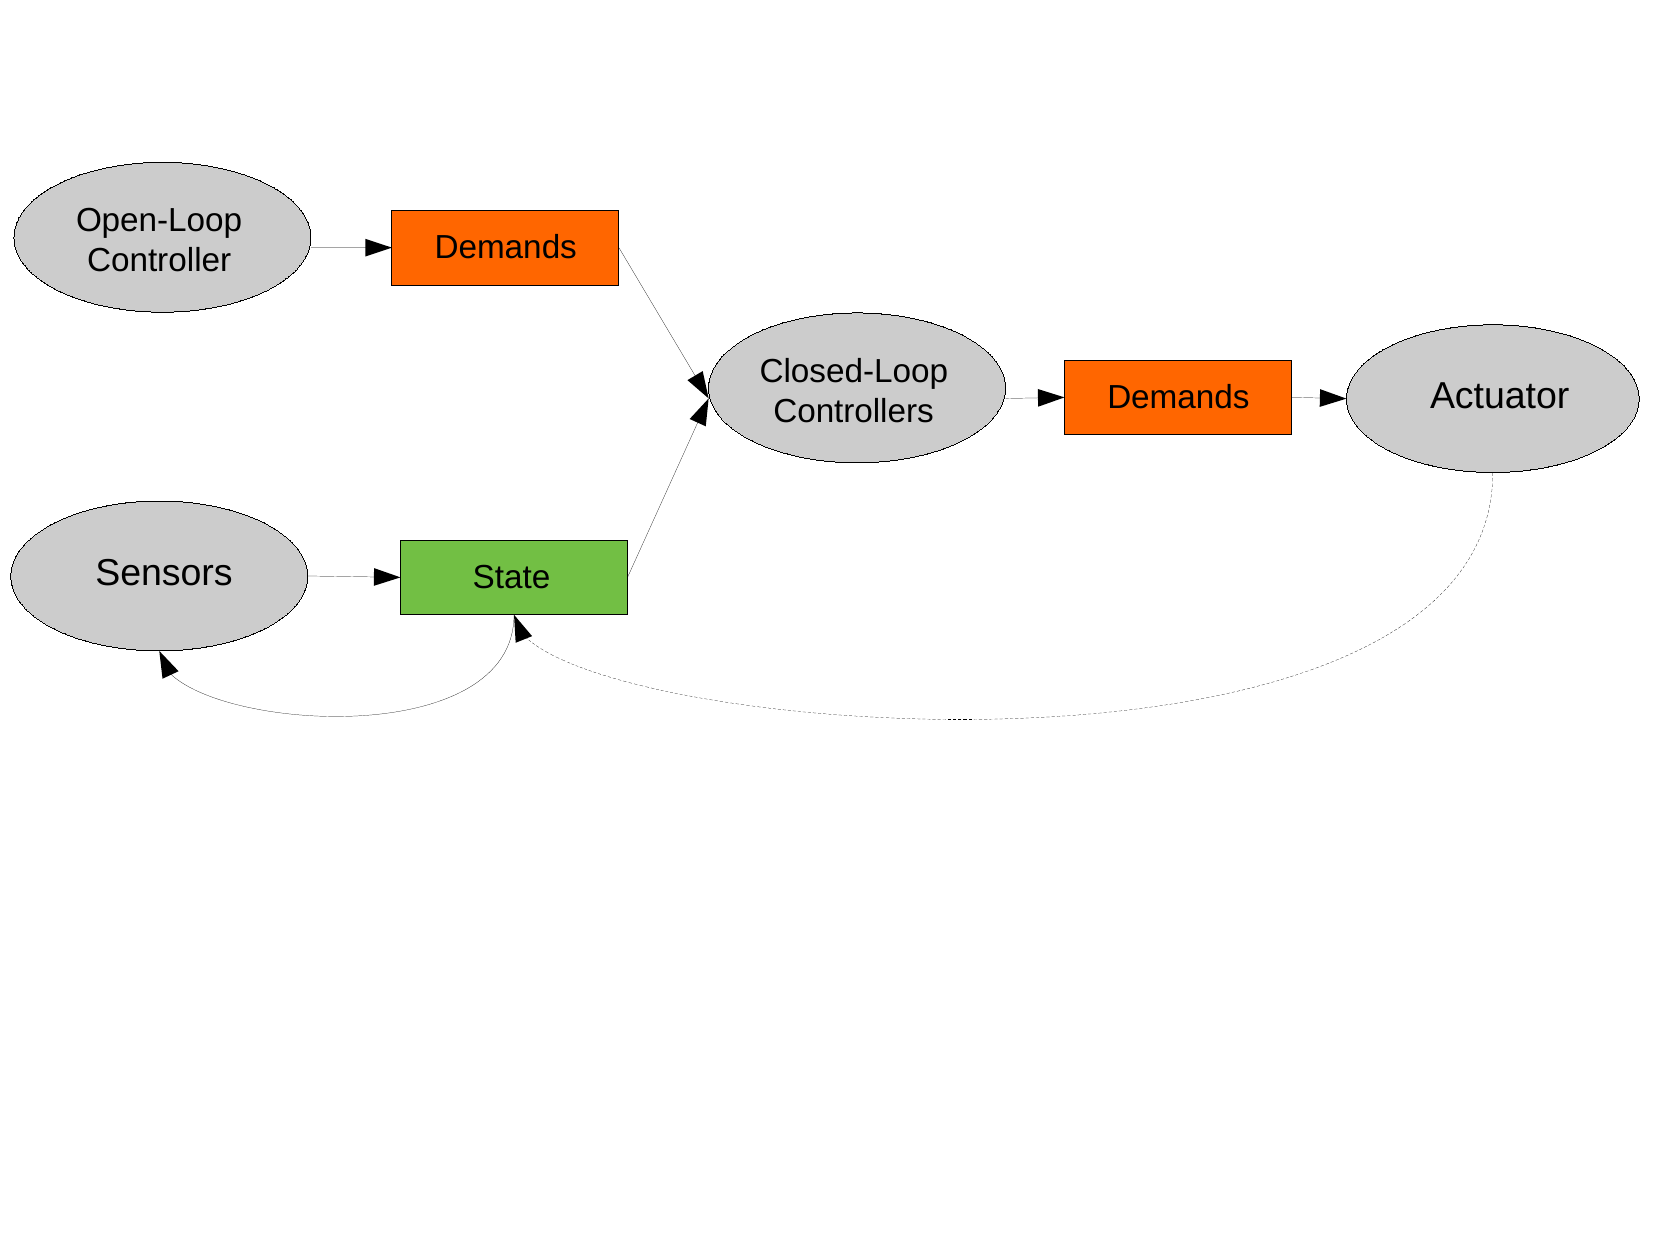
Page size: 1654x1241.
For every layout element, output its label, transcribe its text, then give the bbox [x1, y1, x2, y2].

text_box [708, 352, 726, 424]
text_box [982, 347, 1006, 429]
text_box [391, 210, 619, 286]
text_box Demands [1092, 367, 1283, 420]
text_box [1346, 324, 1640, 473]
text_box [287, 196, 311, 279]
text_box Open-Loop Controller [31, 191, 287, 334]
text_box [400, 540, 628, 615]
text_box Demands [419, 218, 610, 270]
text_box [1064, 360, 1292, 435]
text_box [10, 501, 308, 651]
text_box Sensors [80, 540, 276, 593]
text_box [45, 162, 280, 191]
text_box Closed-Loop Controllers [726, 341, 982, 484]
text_box [13, 202, 31, 273]
text_box State [457, 547, 568, 600]
text_box Actuator [1415, 363, 1608, 416]
text_box [741, 312, 973, 341]
